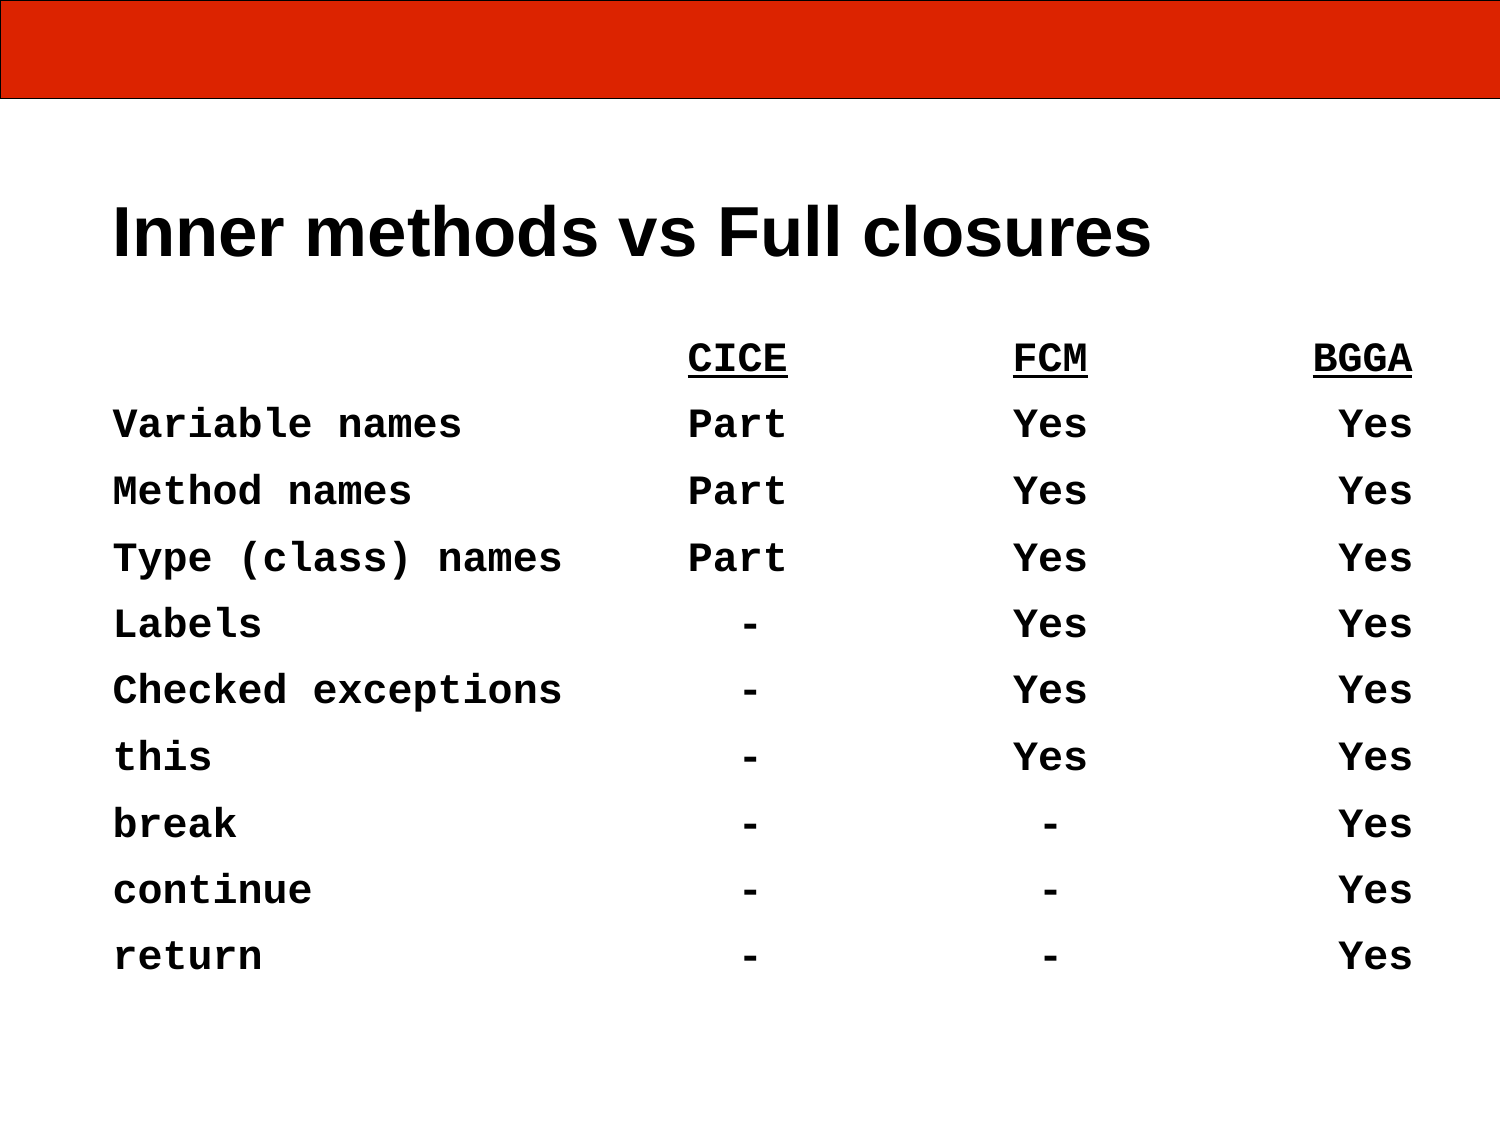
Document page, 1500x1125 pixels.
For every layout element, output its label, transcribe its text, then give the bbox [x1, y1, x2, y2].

title Inner methods vs Full closures [112, 119, 1417, 271]
list CICE FCM BGGA Variable names Part Yes Yes Method names Part Yes Yes Type (class) names Part Yes Yes Labels - Yes Yes Checked exceptions - Yes Yes this - Yes Yes break - - Yes continue - - Yes return - - Yes [112, 337, 1475, 1030]
